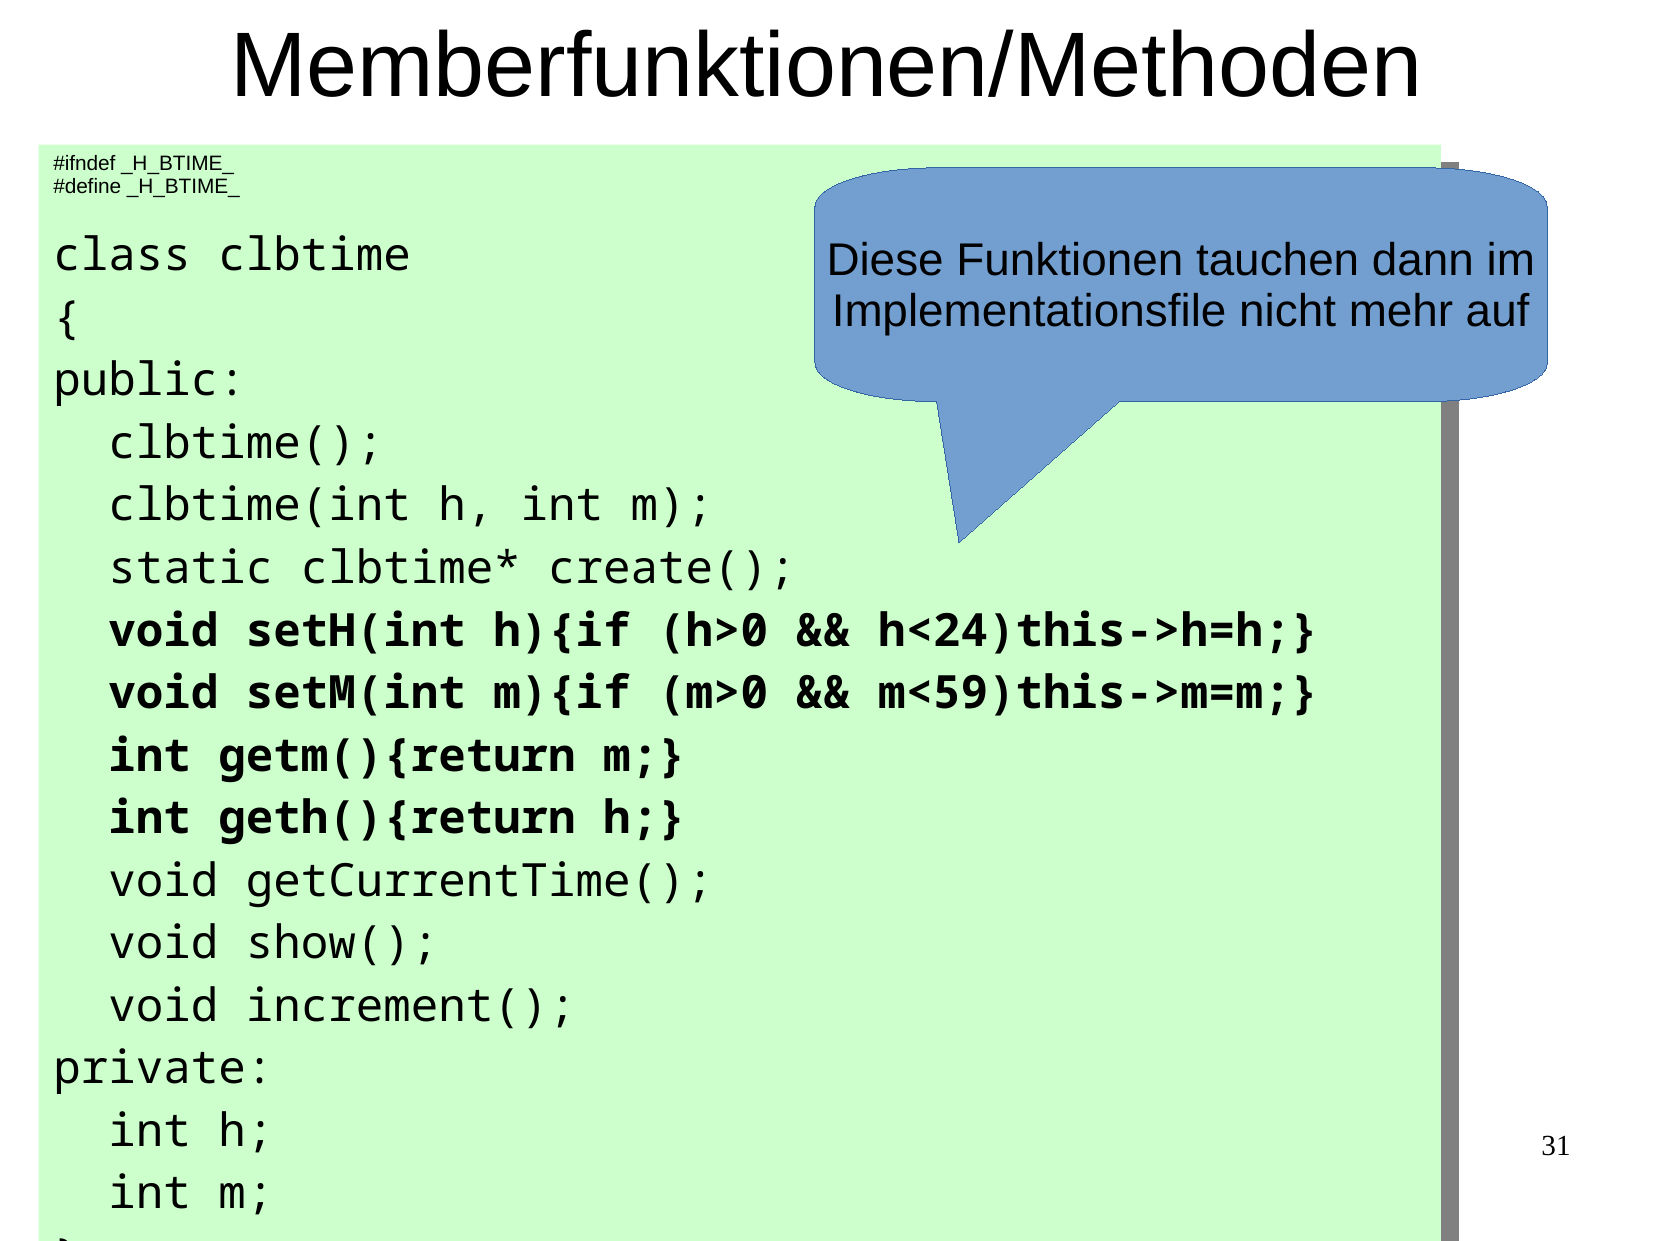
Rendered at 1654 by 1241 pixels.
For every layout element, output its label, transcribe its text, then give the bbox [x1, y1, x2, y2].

text_box Diese Funktionen tauchen dann im Implementationsfile nicht mehr auf [814, 167, 1548, 543]
text_box #ifndef _H_BTIME_ #define _H_BTIME_ class clbtime { public: clbtime(); clbtime(int h, int m); static clbtime* create(); void setH(int h){if (h>0 && h<24)this->h=h;} void setM(int m){if (m>0 && m<59)this->m=m;} int getm(){return m;} int geth(){return h;} void getCurrentTime(); void show(); void increment(); private: int h; int m; }; #endif [38, 144, 1441, 1188]
title Memberfunktionen/Methoden [82, 0, 1571, 168]
